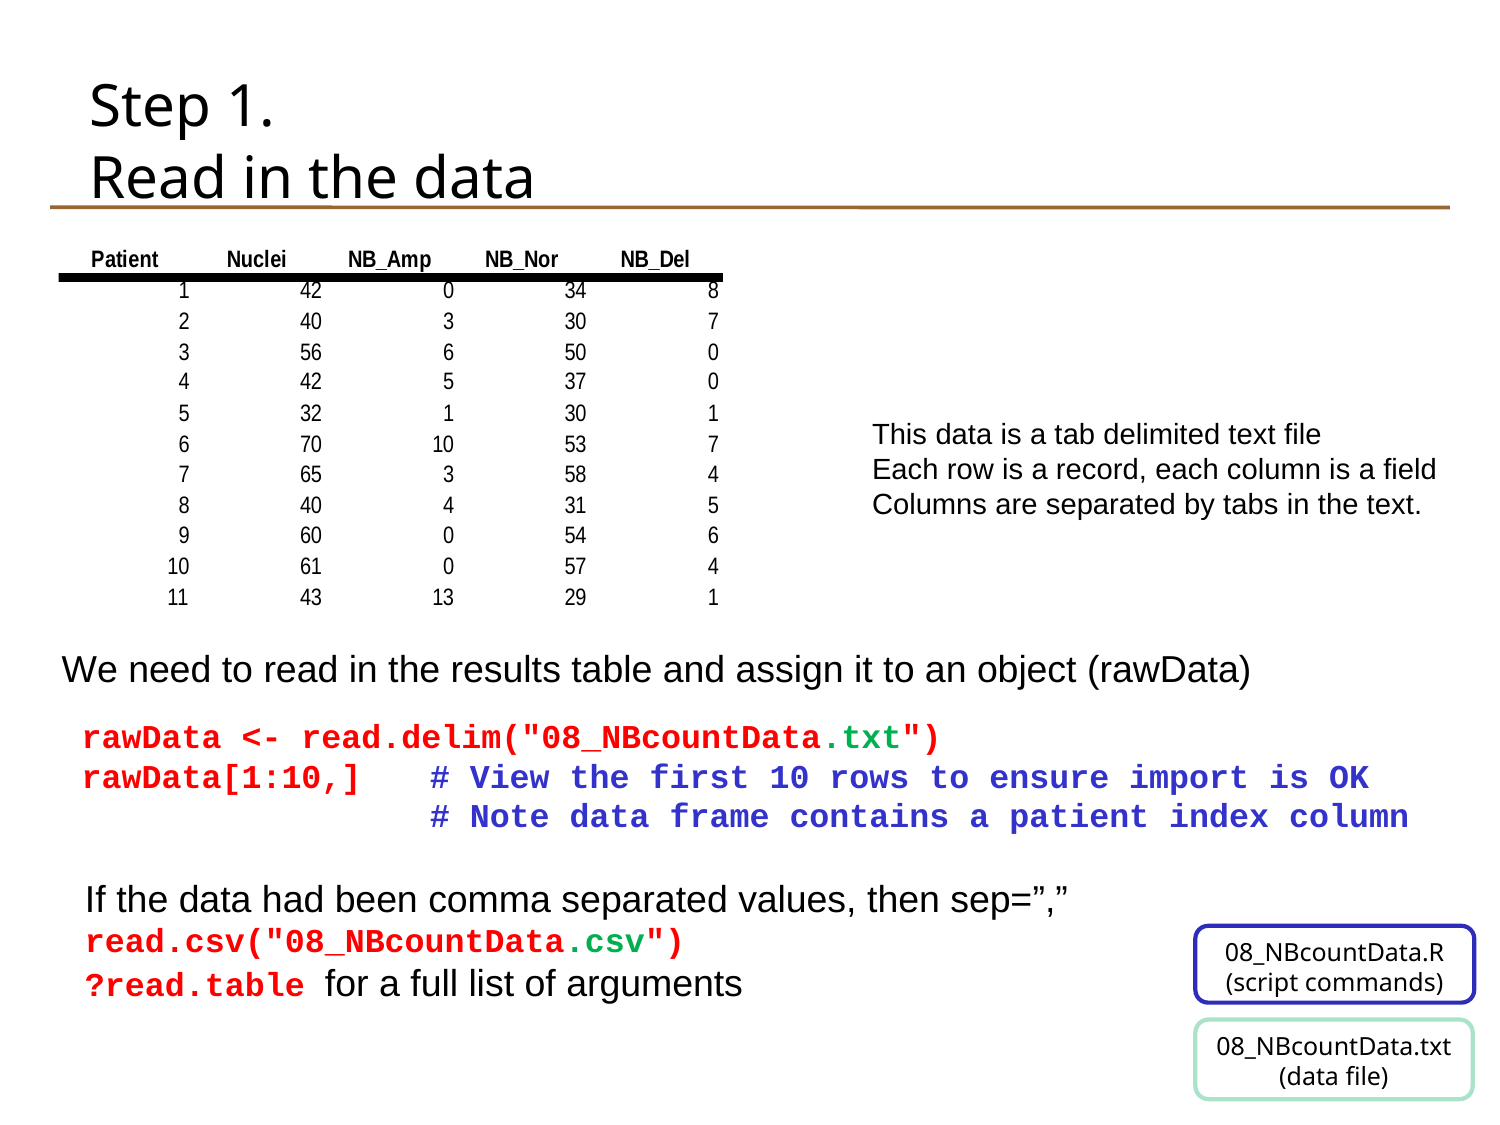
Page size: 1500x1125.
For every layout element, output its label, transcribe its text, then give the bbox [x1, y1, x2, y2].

chart [58, 246, 859, 622]
text_box 08_NBcountData.R (script commands)‏ [1195, 925, 1475, 1003]
text_box This data is a tab delimited text file Each row is a record, each column is a field Columns are separated by tabs in the text. [857, 407, 1453, 529]
text_box We need to read in the results table and assign it to an object (rawData)‏ rawData <- read.delim("08_NBcountData.txt")‏ rawData[1:10,] # View the first 10 rows to ensure import is OK # Note data frame contains a patient index column [46, 637, 1465, 844]
text_box 08_NBcountData.txt (data file)‏ [1195, 1019, 1473, 1100]
text_box Step 1. Read in the data [75, 44, 1425, 233]
text_box If the data had been comma separated values, then sep=”,” read.csv("08_NBcountData.csv")‏ ?read.table for a full list of arguments [70, 867, 1161, 1008]
